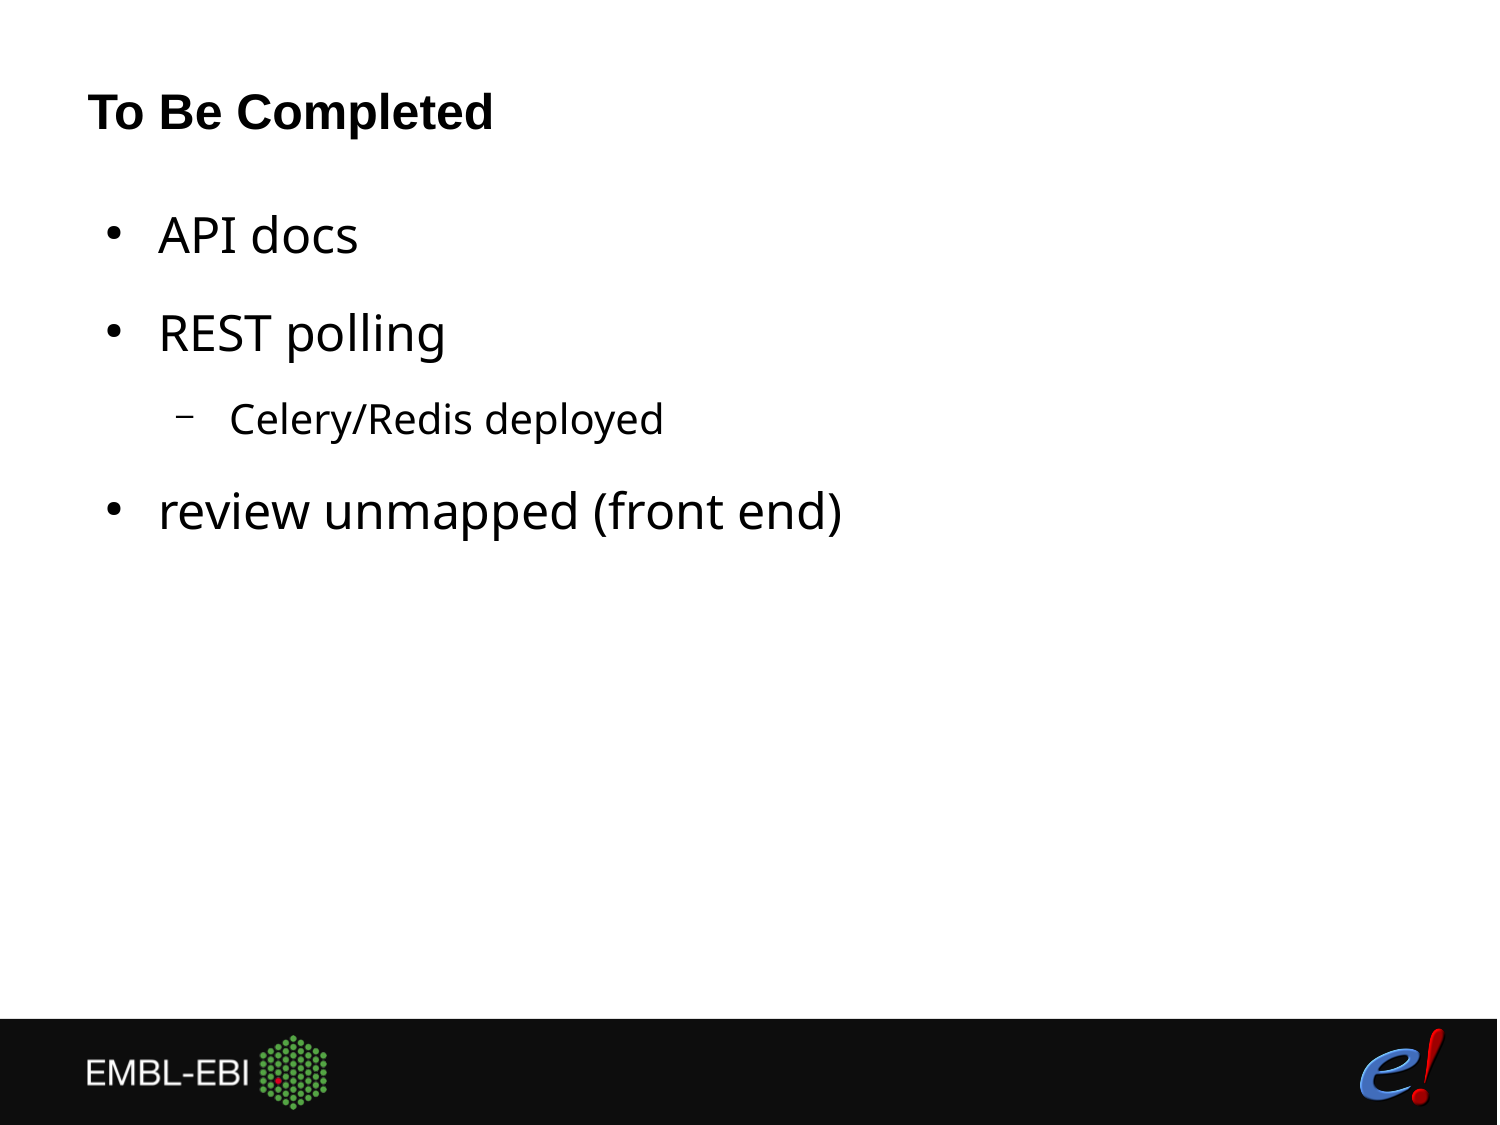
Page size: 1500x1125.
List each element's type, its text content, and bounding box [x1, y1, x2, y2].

list API docs REST polling Celery/Redis deployed review unmapped (front end) [87, 200, 1425, 914]
picture [87, 1035, 327, 1110]
picture [1357, 1026, 1448, 1112]
title To Be Completed [87, 50, 1425, 175]
